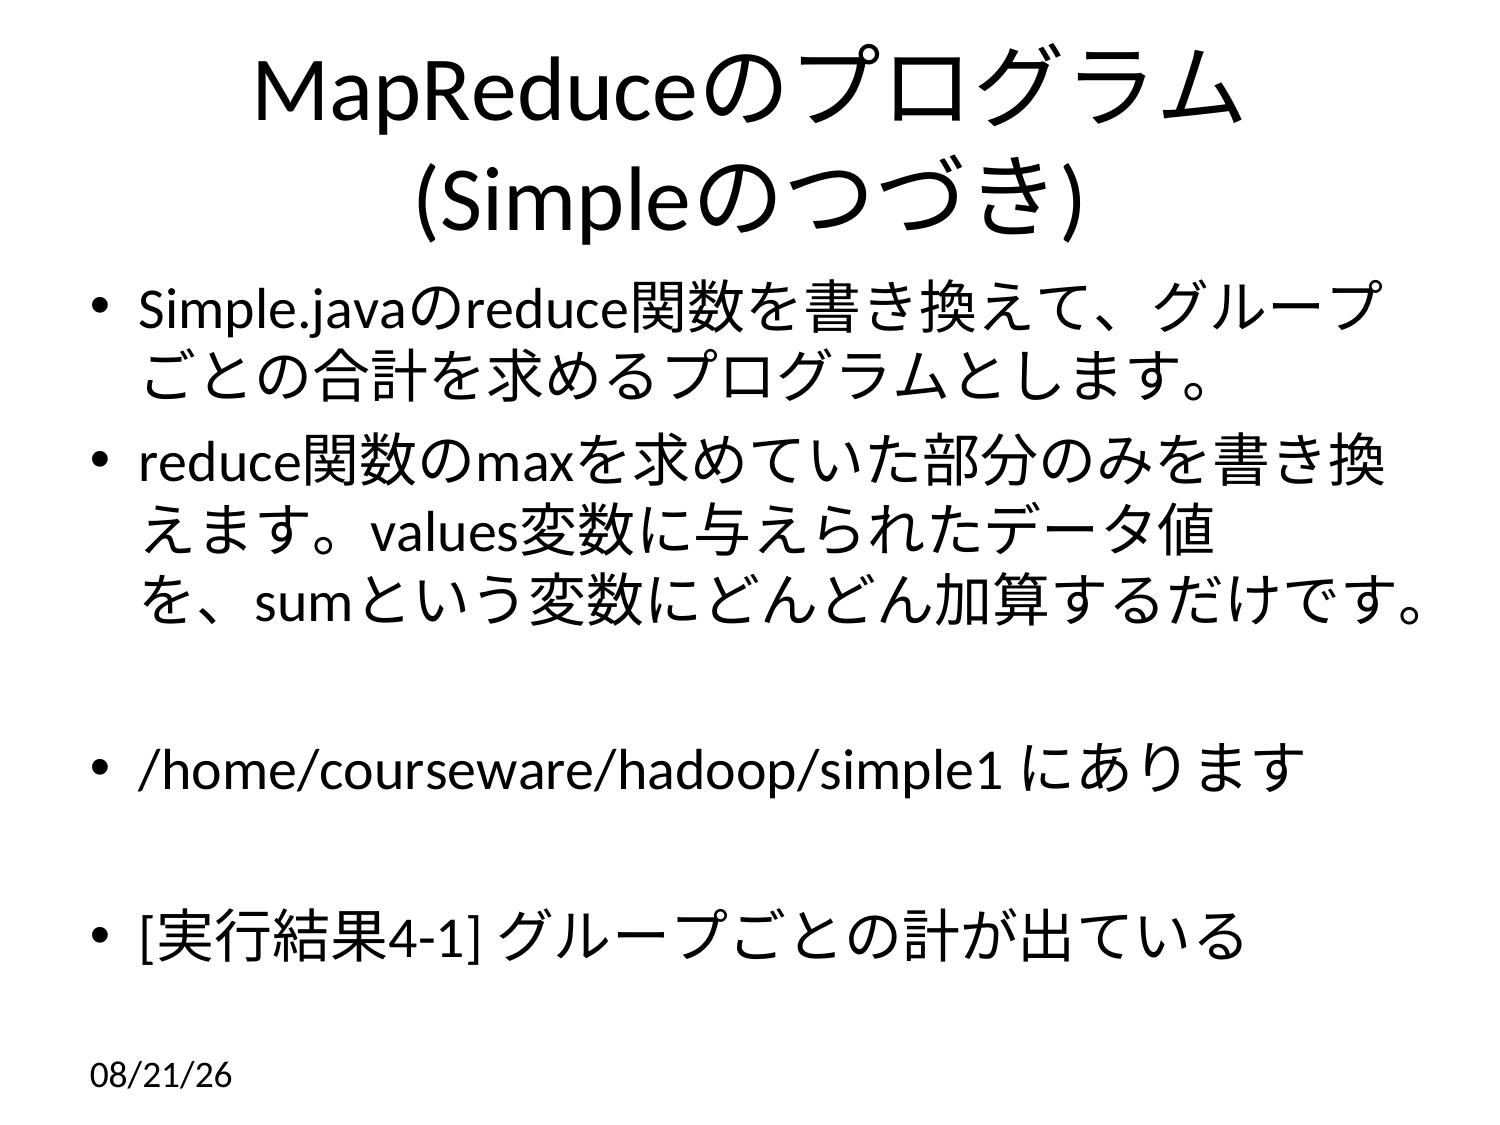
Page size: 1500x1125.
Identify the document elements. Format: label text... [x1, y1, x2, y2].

title MapReduceのプログラム (Simpleのつづき) [75, 21, 1426, 257]
list Simple.javaのreduce関数を書き換えて、グループごとの合計を求めるプログラムとします。 reduce関数のmaxを求めていた部分のみを書き換えます。values変数に与えられたデータ値を、sumという変数にどんどん加算するだけです。 /home/courseware/hadoop/simple1 にあります [実行結果4-1] グループごとの計が出ている [75, 262, 1426, 1006]
